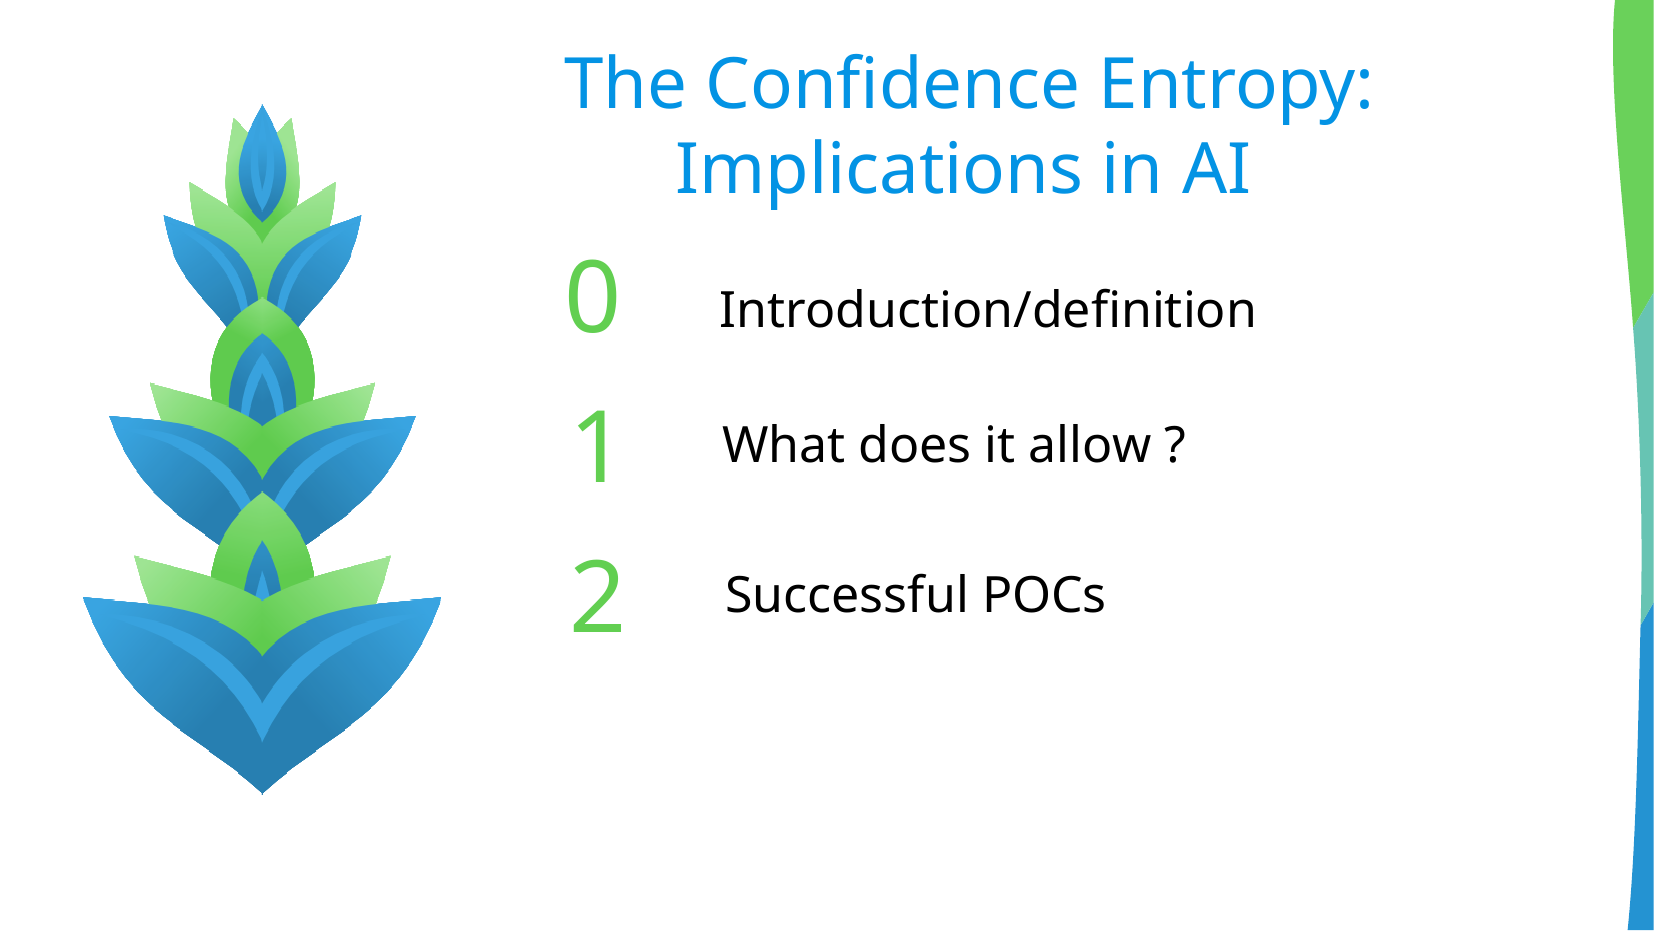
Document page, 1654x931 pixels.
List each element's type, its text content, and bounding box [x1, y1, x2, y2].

text_box What does it allow ? [711, 405, 1473, 480]
text_box 2 [554, 525, 711, 660]
text_box 1 [554, 375, 711, 510]
picture [83, 104, 441, 796]
text_box Introduction/definition [705, 270, 1471, 345]
text_box 0 [549, 225, 705, 361]
text_box Successful POCs [711, 555, 1476, 630]
text_box The Confidence Entropy: Implications in AI [549, 29, 1649, 215]
